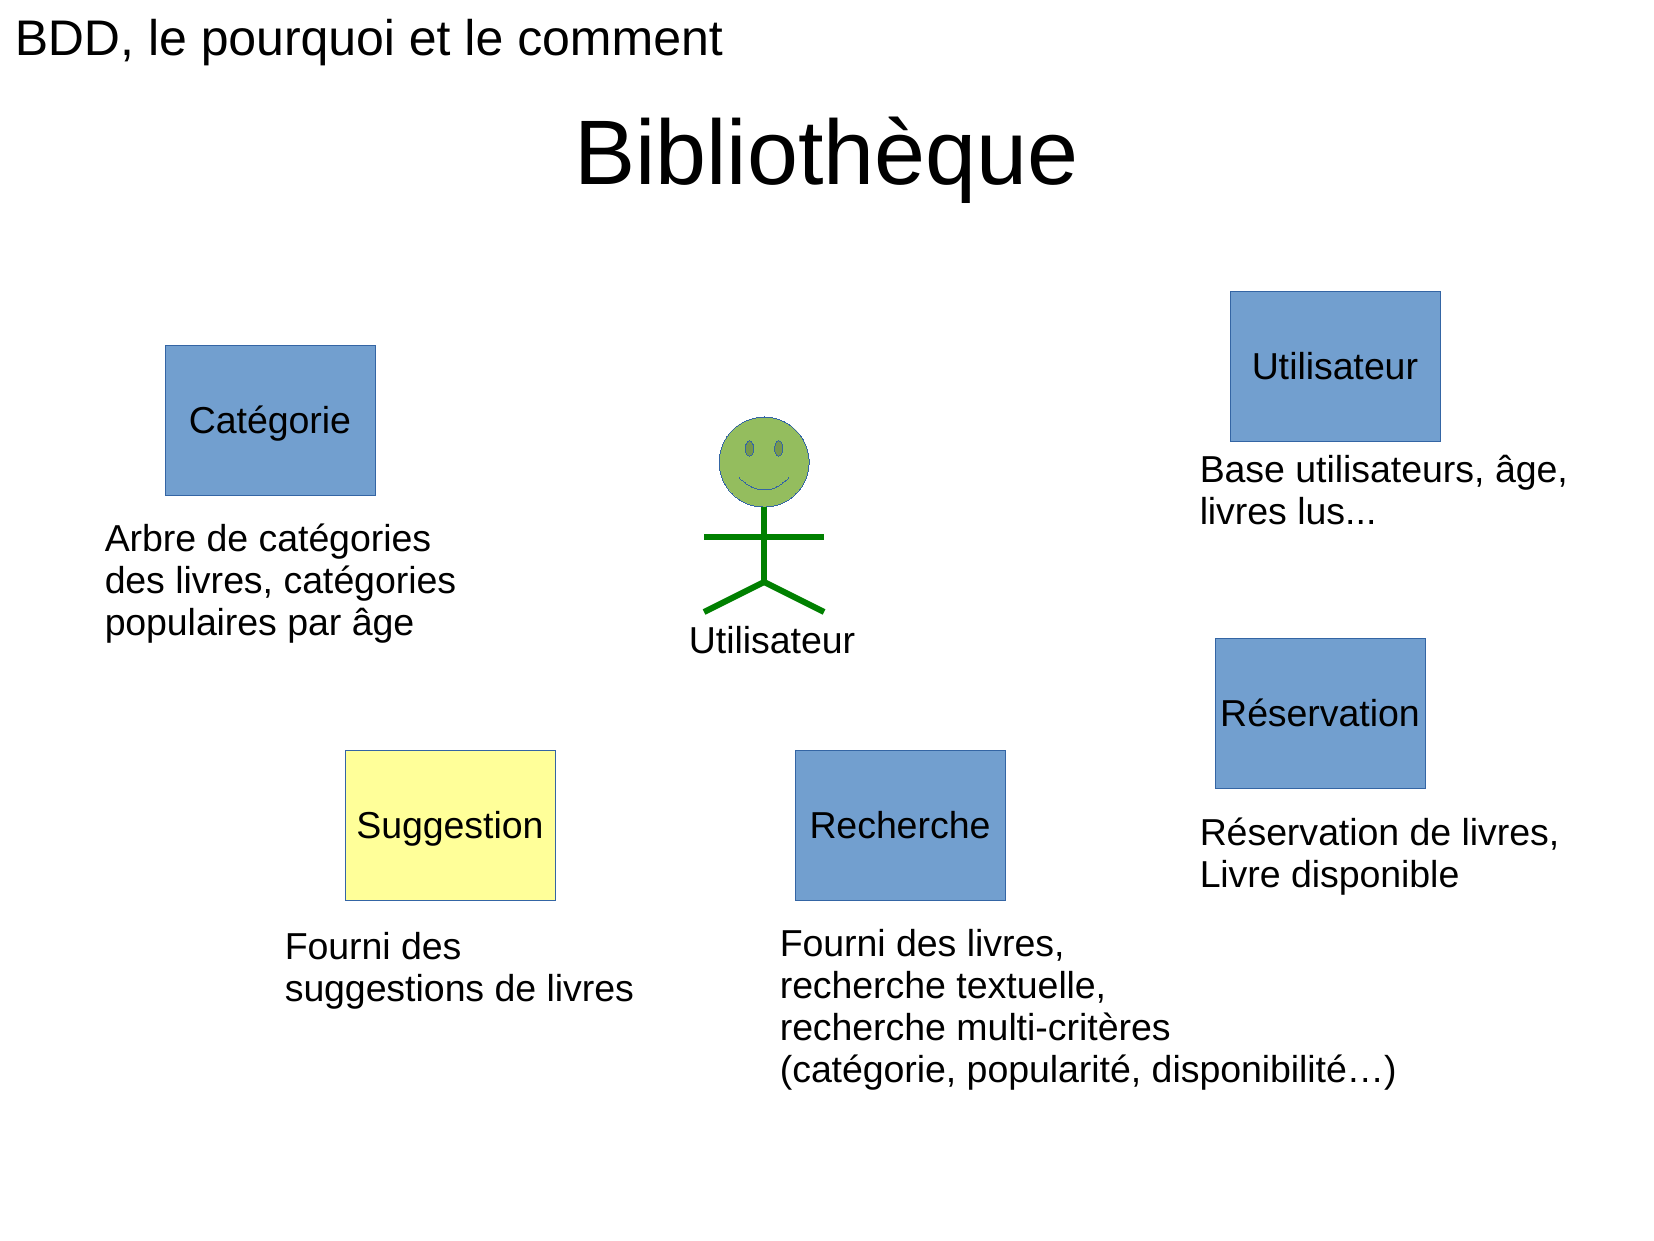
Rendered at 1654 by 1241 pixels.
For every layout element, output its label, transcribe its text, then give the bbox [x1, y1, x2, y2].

text_box Recherche [795, 750, 1006, 901]
text_box [719, 416, 810, 507]
text_box Utilisateur [1230, 291, 1441, 441]
text_box BDD, le pourquoi et le comment [0, 3, 739, 74]
title Bibliothèque [82, 49, 1571, 257]
text_box Réservation de livres, Livre disponible [1185, 803, 1575, 903]
text_box Catégorie [165, 345, 376, 496]
text_box Suggestion [345, 750, 556, 901]
text_box Fourni des livres, recherche textuelle, recherche multi-critères (catégorie, popularité, disponibilité…) [765, 915, 1412, 1098]
text_box Arbre de catégories des livres, catégories populaires par âge [90, 510, 511, 676]
text_box Utilisateur [674, 611, 871, 669]
text_box Base utilisateurs, âge, livres lus... [1185, 441, 1594, 541]
text_box Fourni des suggestions de livres [270, 918, 661, 1017]
text_box Réservation [1215, 638, 1426, 789]
